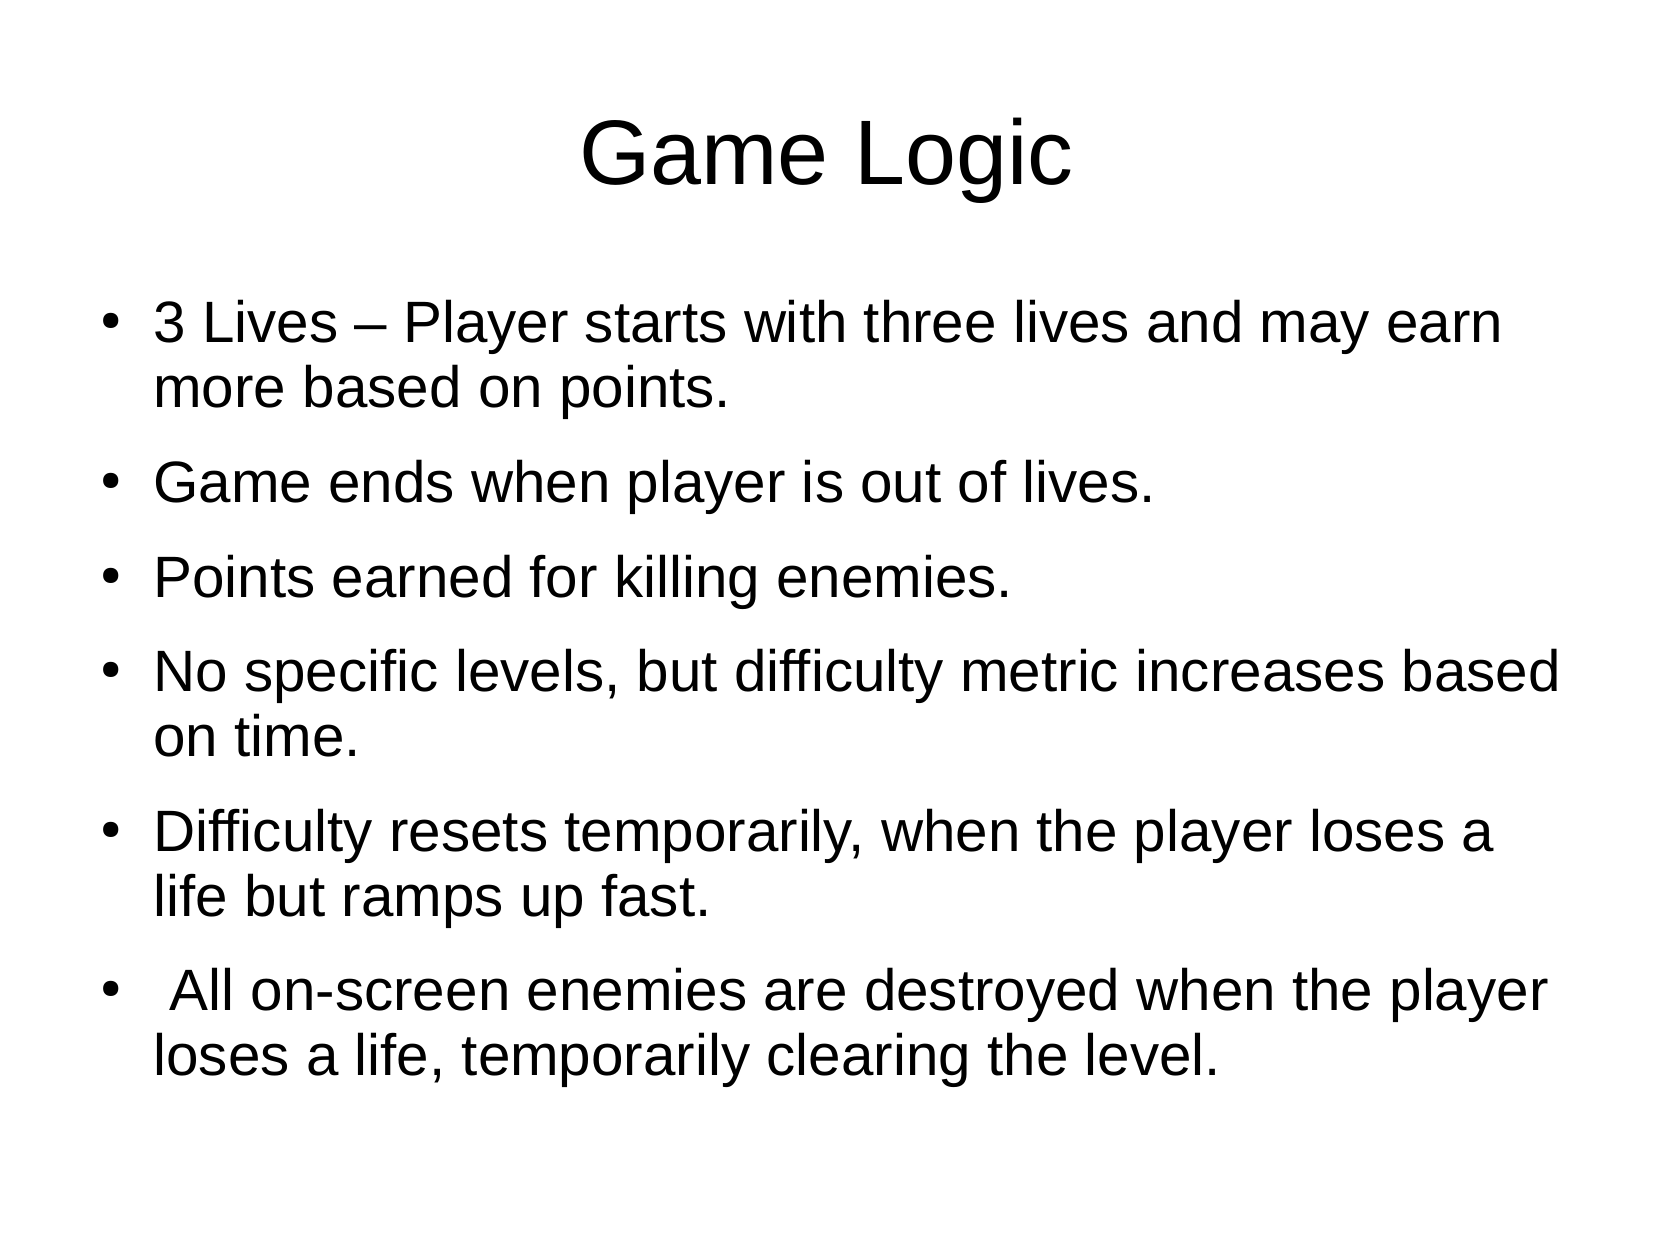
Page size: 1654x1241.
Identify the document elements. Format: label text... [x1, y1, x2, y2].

title Game Logic [82, 49, 1571, 257]
list 3 Lives – Player starts with three lives and may earn more based on points. Game ends when player is out of lives. Points earned for killing enemies. No specific levels, but difficulty metric increases based on time. Difficulty resets temporarily, when the player loses a life but ramps up fast. All on-screen enemies are destroyed when the player loses a life, temporarily clearing the level. [82, 290, 1571, 1109]
